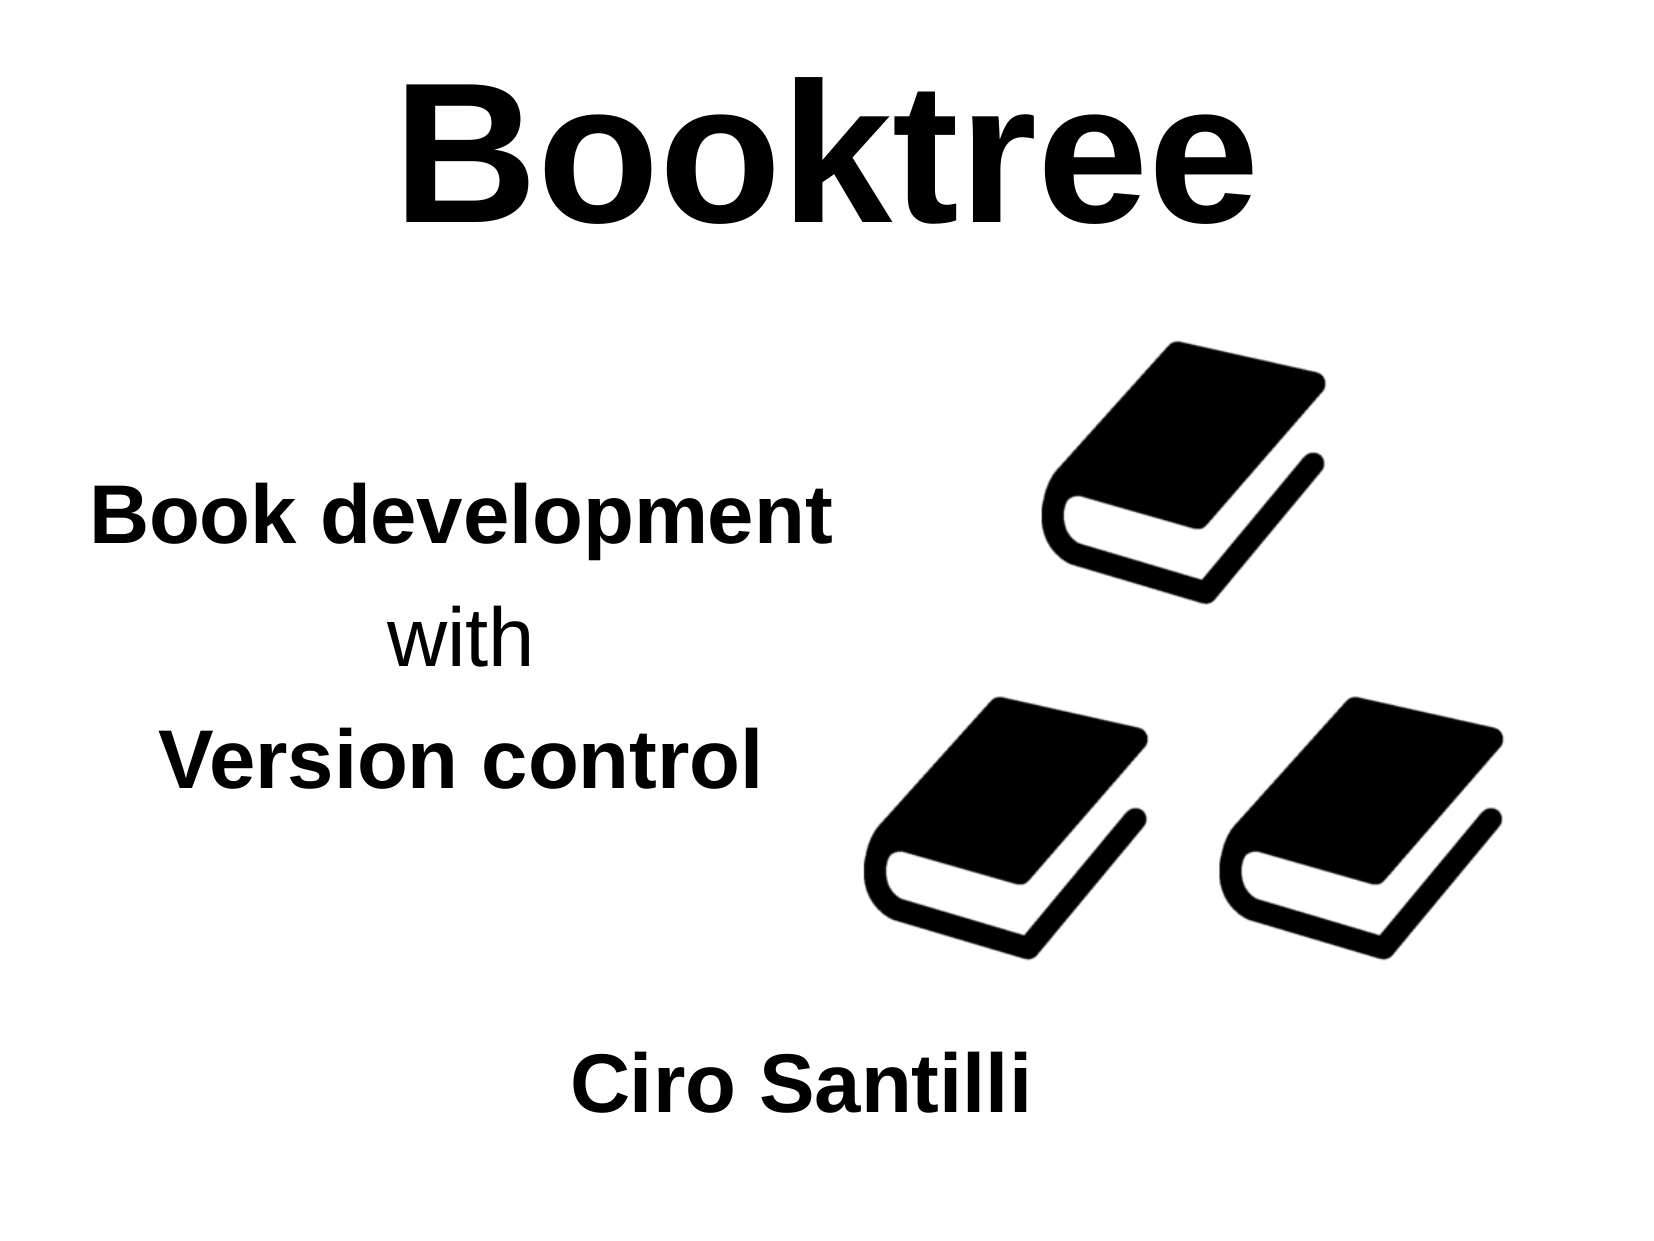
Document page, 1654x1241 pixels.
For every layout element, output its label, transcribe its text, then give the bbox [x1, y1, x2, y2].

list Book development with Version control [75, 345, 848, 1066]
list Ciro Santilli [570, 915, 1343, 1241]
title Booktree [82, 41, 1571, 265]
picture [828, 294, 1539, 1005]
